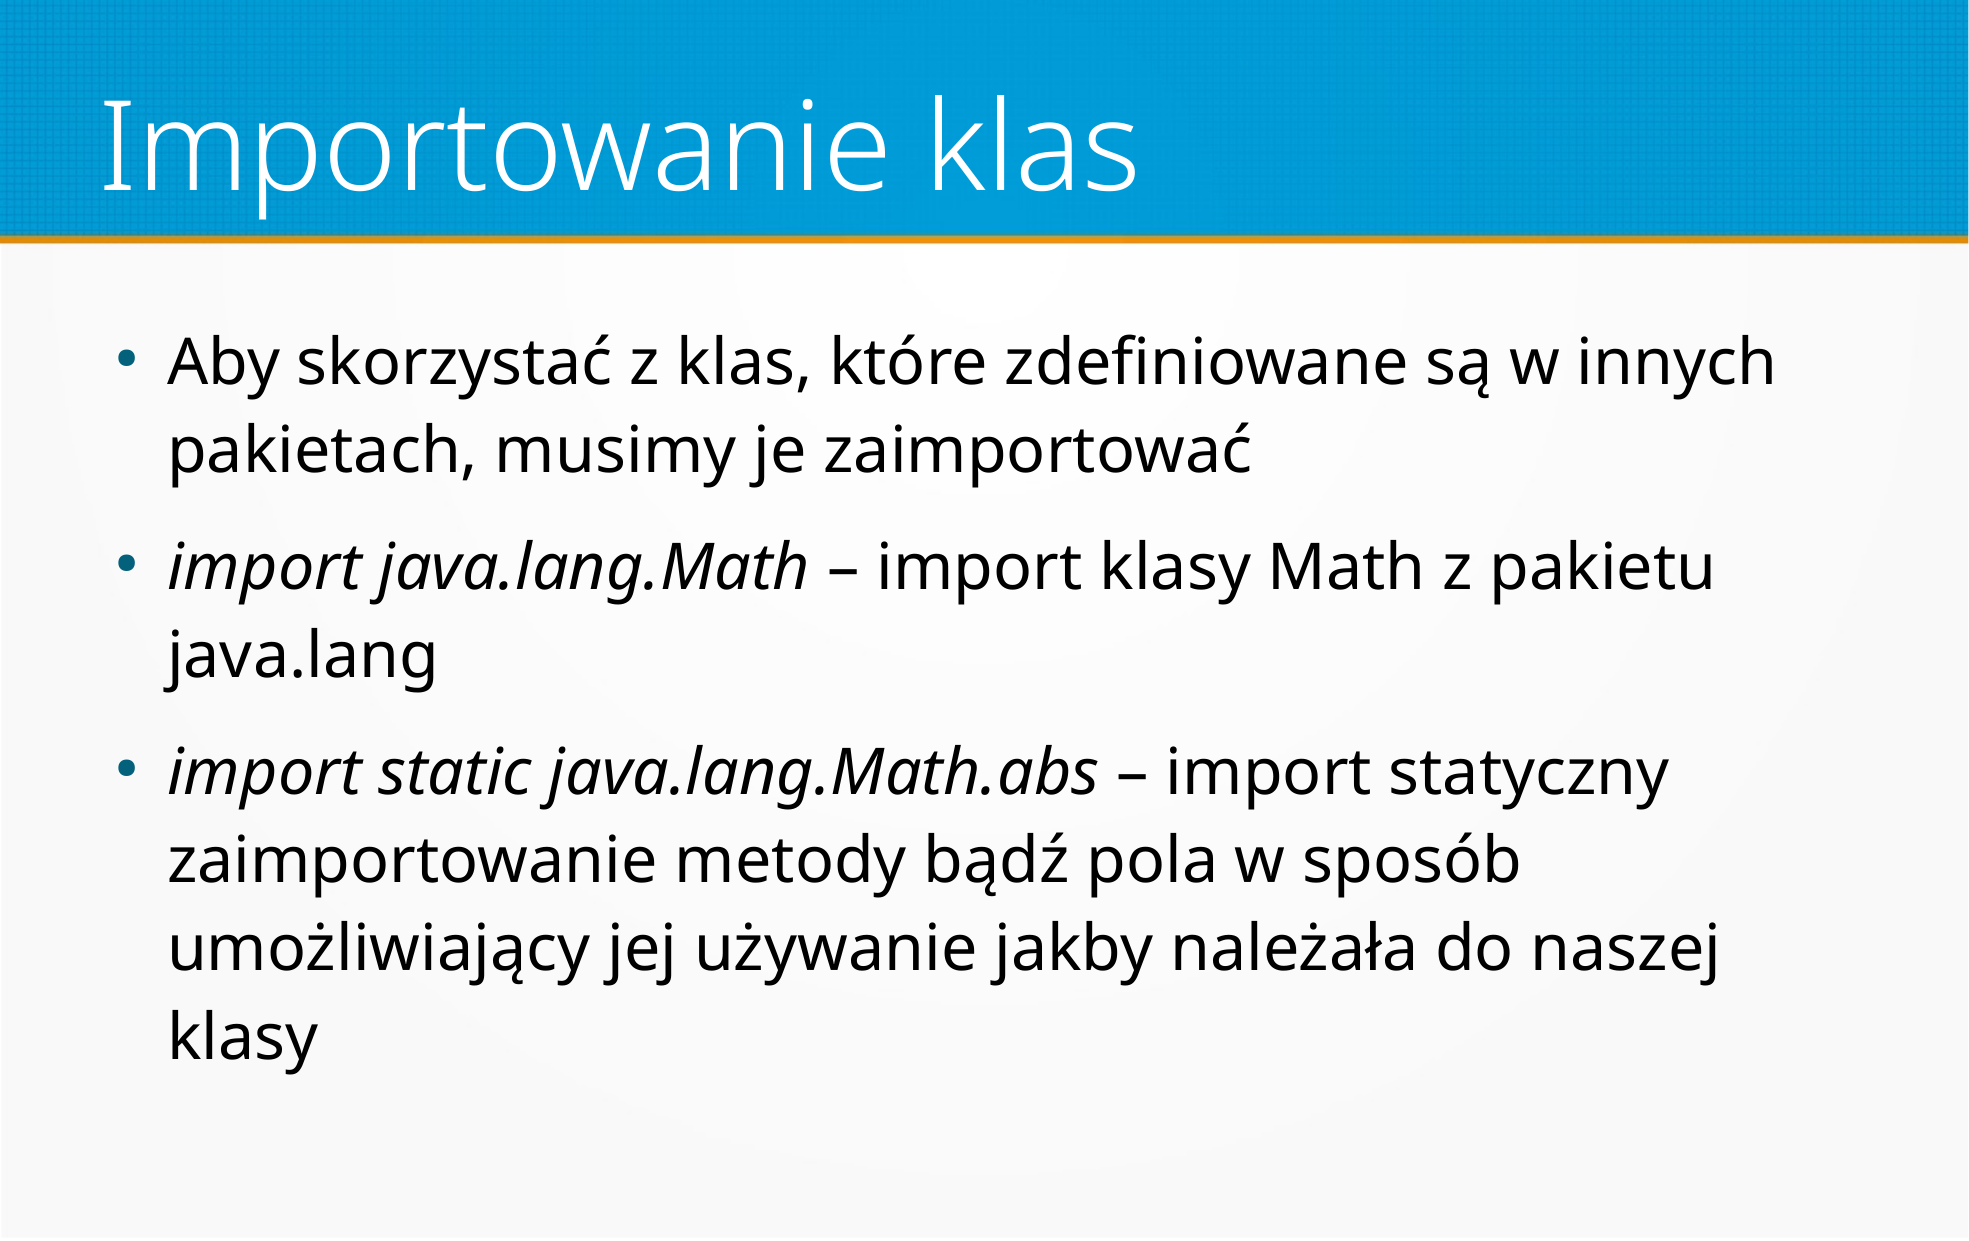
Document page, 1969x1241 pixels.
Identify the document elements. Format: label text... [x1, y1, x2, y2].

picture [0, 233, 1969, 1241]
title Importowanie klas [98, 19, 1870, 227]
list Aby skorzystać z klas, które zdefiniowane są w innych pakietach, musimy je zaimportować import java.lang.Math – import klasy Math z pakietu java.lang import static java.lang.Math.abs – import statyczny zaimportowanie metody bądź pola w sposób umożliwiający jej używanie jakby należała do naszej klasy [98, 315, 1861, 1081]
